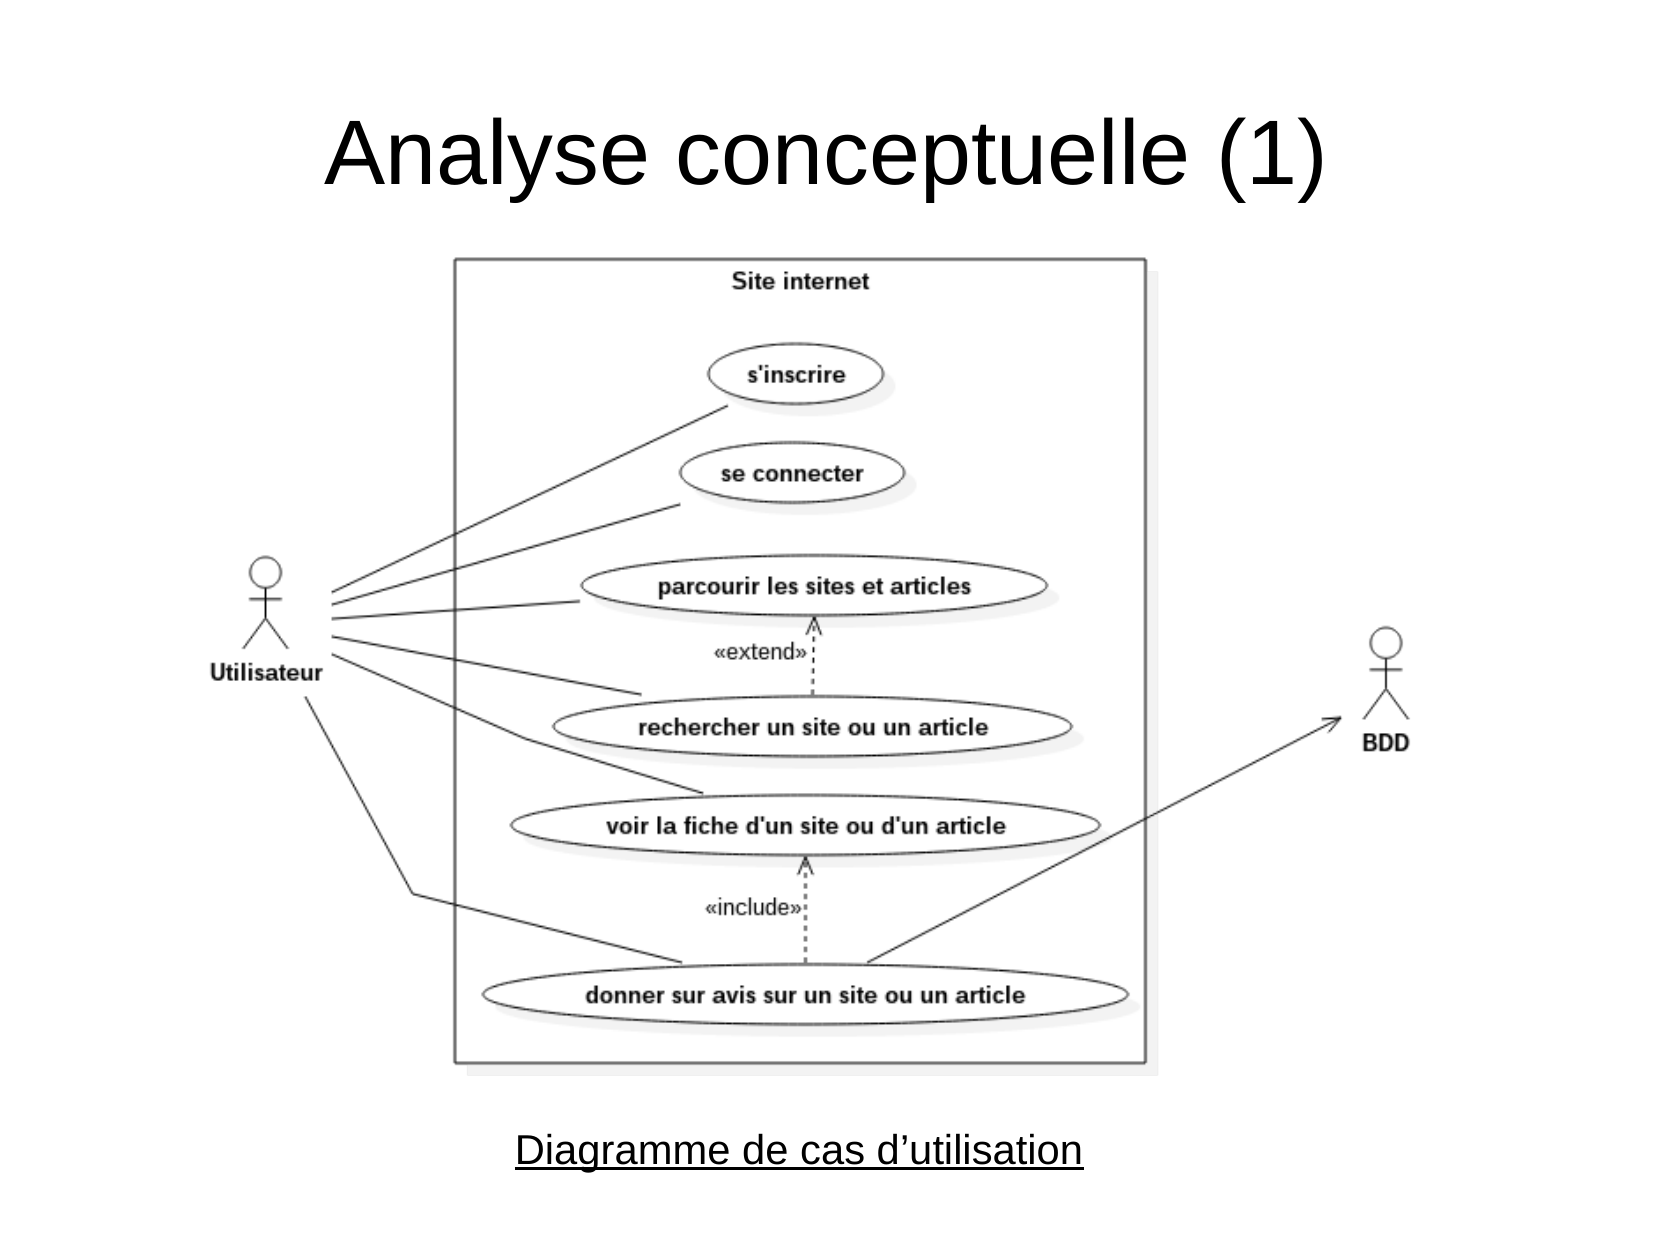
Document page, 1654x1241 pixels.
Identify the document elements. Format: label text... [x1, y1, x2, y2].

text_box Diagramme de cas d’utilisation [500, 1119, 1099, 1182]
picture [184, 242, 1501, 1134]
title Analyse conceptuelle (1) [82, 49, 1571, 257]
